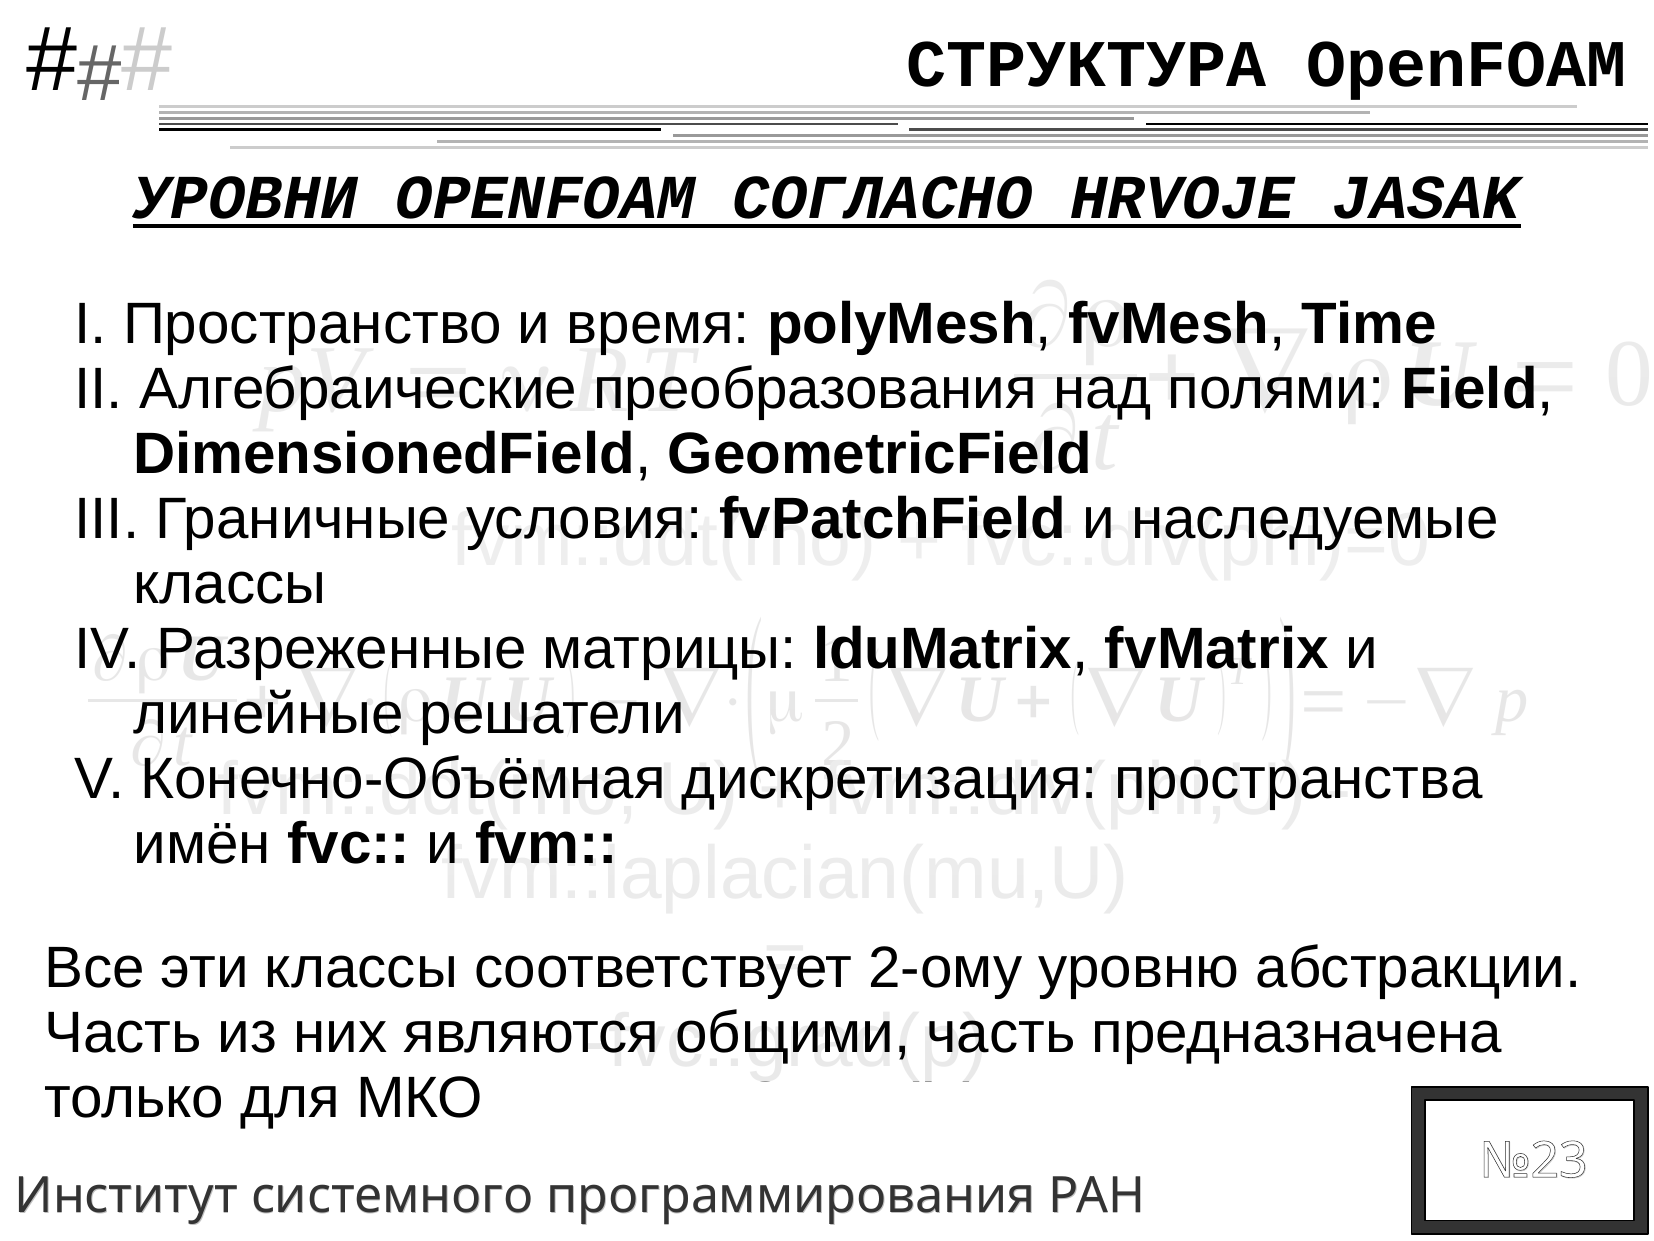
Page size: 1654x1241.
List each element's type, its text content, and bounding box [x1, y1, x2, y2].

text_box Пространство и время: polyMesh, fvMesh, Time Алгебраические преобразования над полями: Field, DimensionedField, GeometricField Граничные условия: fvPatchField и наследуемые классы Разреженные матрицы: lduMatrix, fvMatrix и линейные решатели Конечно-Объёмная дискретизация: пространства имён fvc:: и fvm:: [59, 283, 1601, 884]
text_box Все эти классы соответствует 2-ому уровню абстракции. Часть из них являются общими, часть предназначена только для МКО [29, 927, 1625, 1138]
title УРОВНИ OPENFOAM СОГЛАСНО HRVOJE JASAK [0, 147, 1654, 257]
